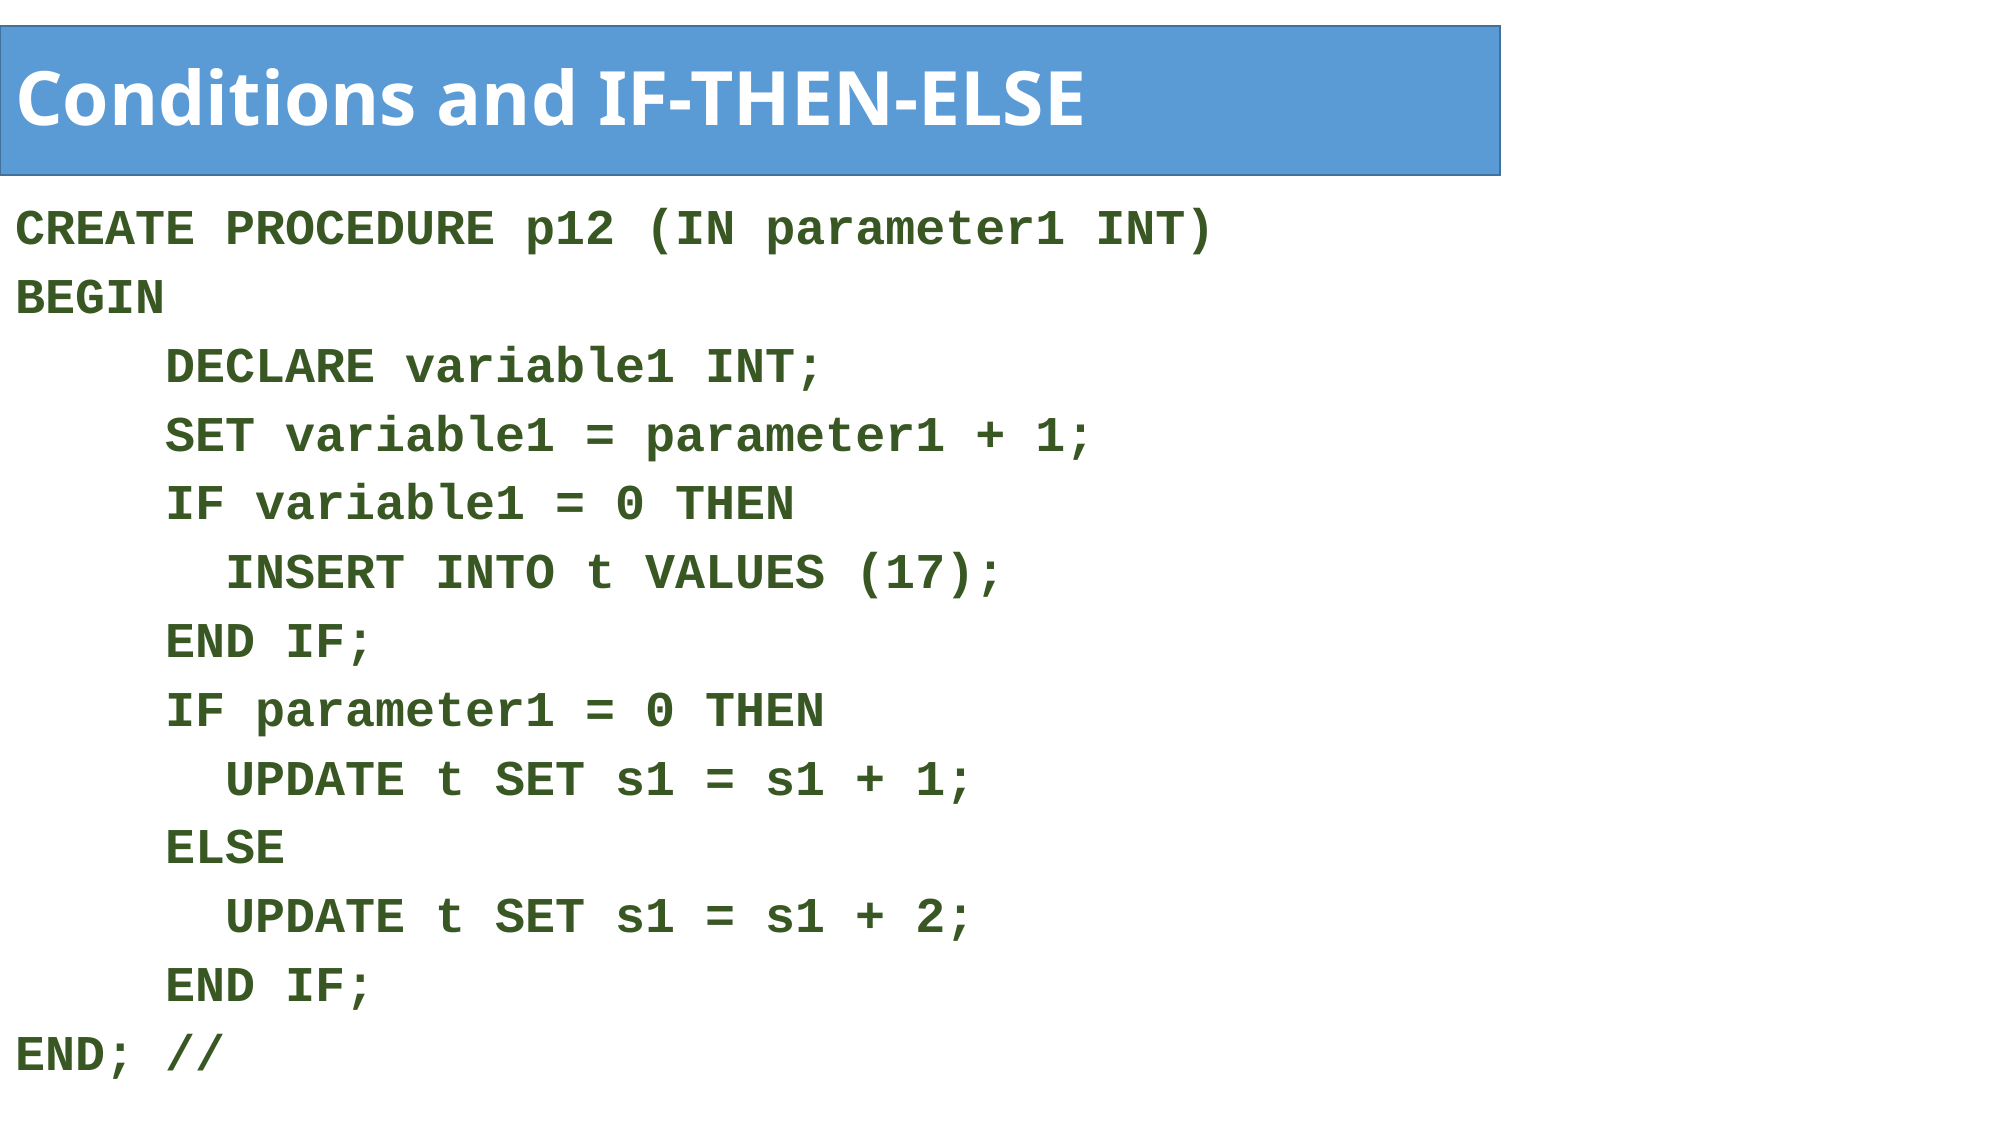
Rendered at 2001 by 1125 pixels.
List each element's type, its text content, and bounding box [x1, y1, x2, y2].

title Conditions and IF­-THEN­-ELSE [0, 26, 1501, 176]
subtitle CREATE PROCEDURE p12 (IN parameter1 INT) BEGIN DECLARE variable1 INT; SET variable1 = parameter1 + 1; IF variable1 = 0 THEN INSERT INTO t VALUES (17); END IF; IF parameter1 = 0 THEN UPDATE t SET s1 = s1 + 1; ELSE UPDATE t SET s1 = s1 + 2; END IF; END; // [0, 198, 1964, 1125]
